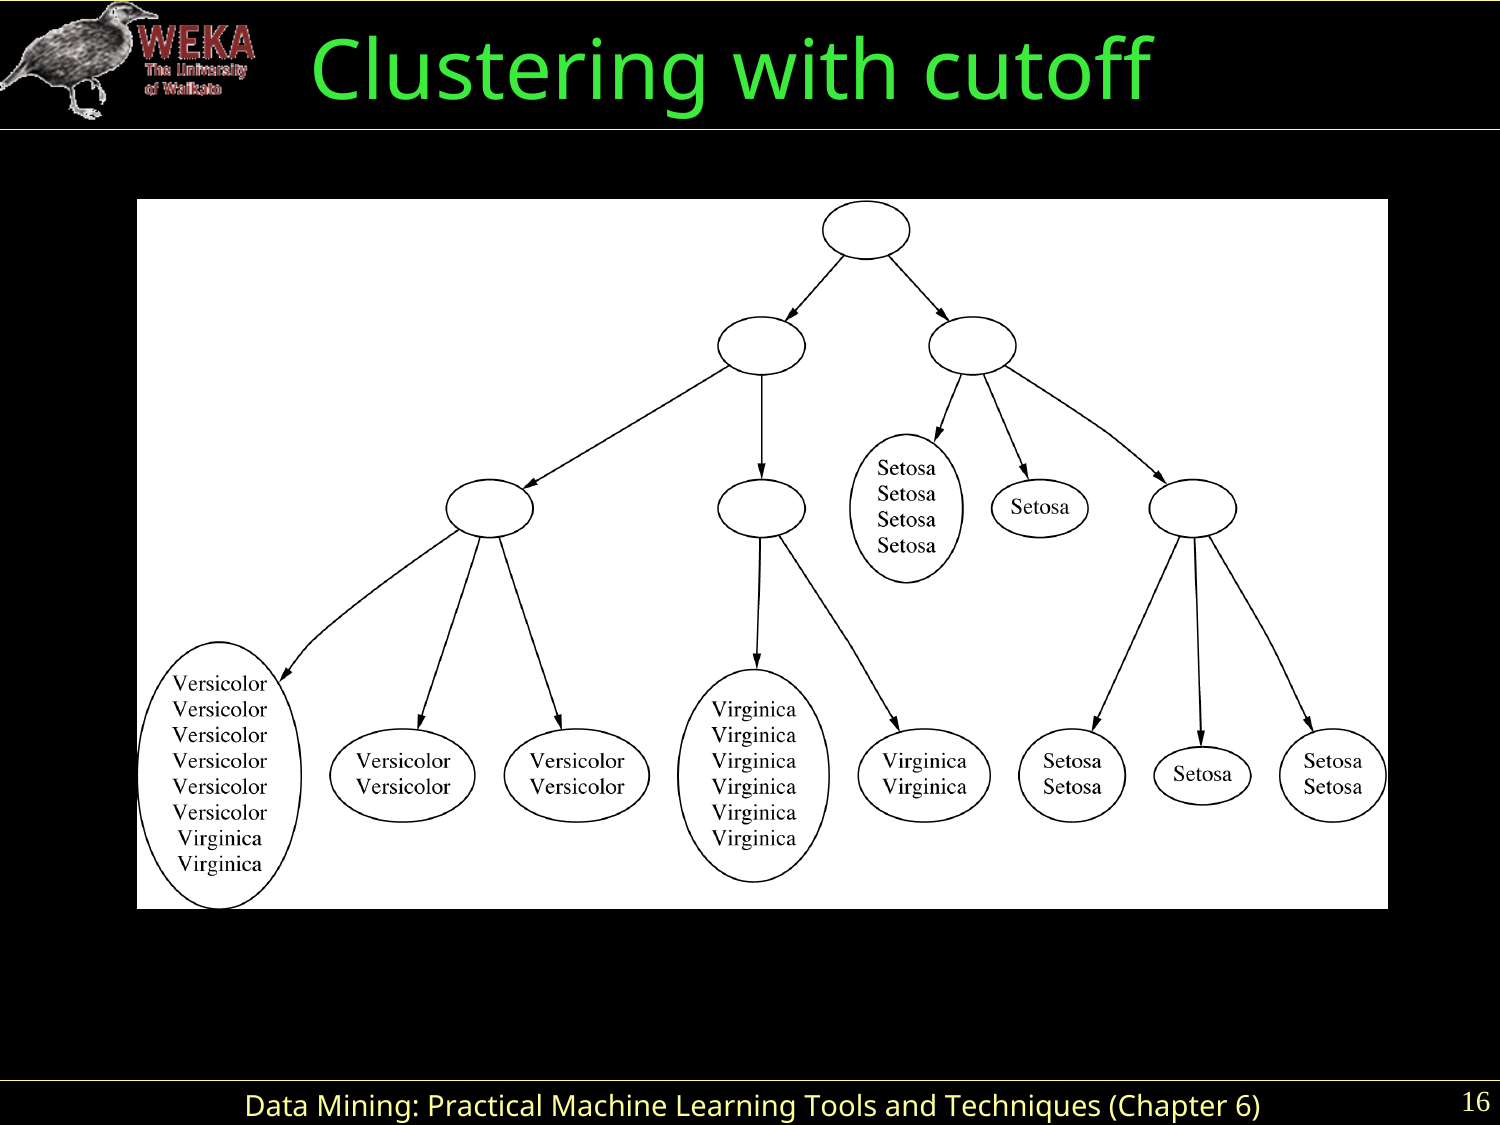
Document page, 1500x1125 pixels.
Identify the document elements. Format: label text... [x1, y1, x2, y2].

picture [137, 199, 1388, 909]
picture [0, 1, 266, 129]
title Clustering with cutoff [295, 0, 1500, 148]
